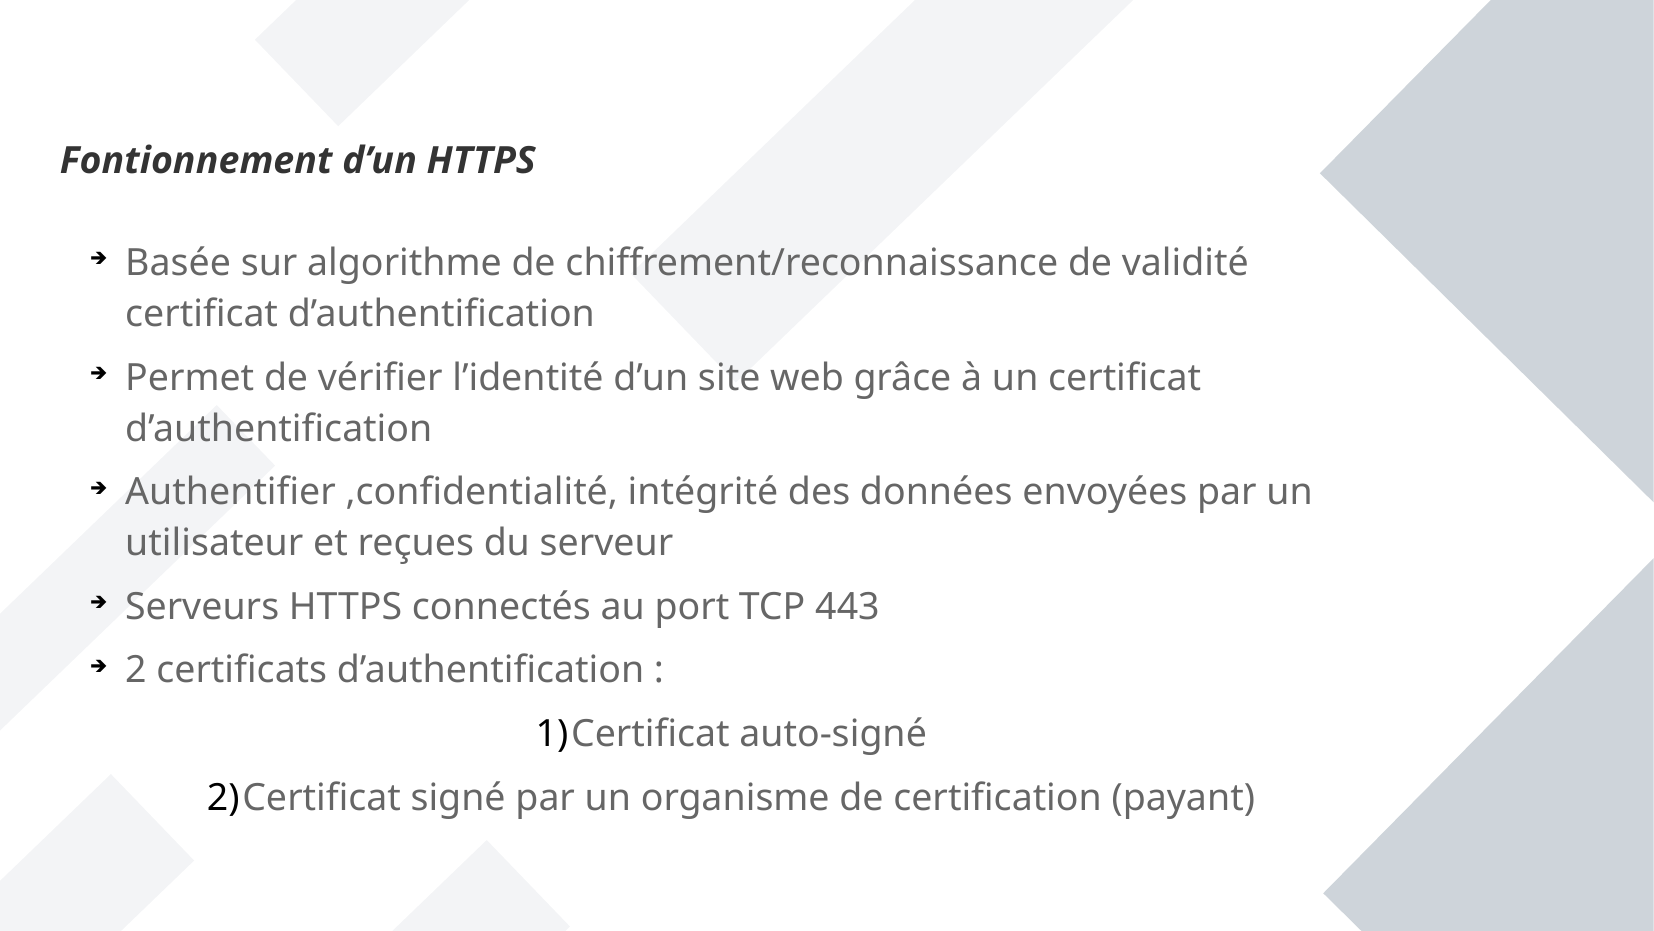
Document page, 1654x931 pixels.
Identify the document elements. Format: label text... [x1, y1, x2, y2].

text_box Basée sur algorithme de chiffrement/reconnaissance de validité certificat d’authentification Permet de vérifier l’identité d’un site web grâce à un certificat d’authentification Authentifier ,confidentialité, intégrité des données envoyées par un utilisateur et reçues du serveur Serveurs HTTPS connectés au port TCP 443 2 certificats d’authentification : Certificat auto-signé Certificat signé par un organisme de certification (payant) [75, 228, 1388, 829]
text_box Fontionnement d’un HTTPS [45, 60, 886, 258]
